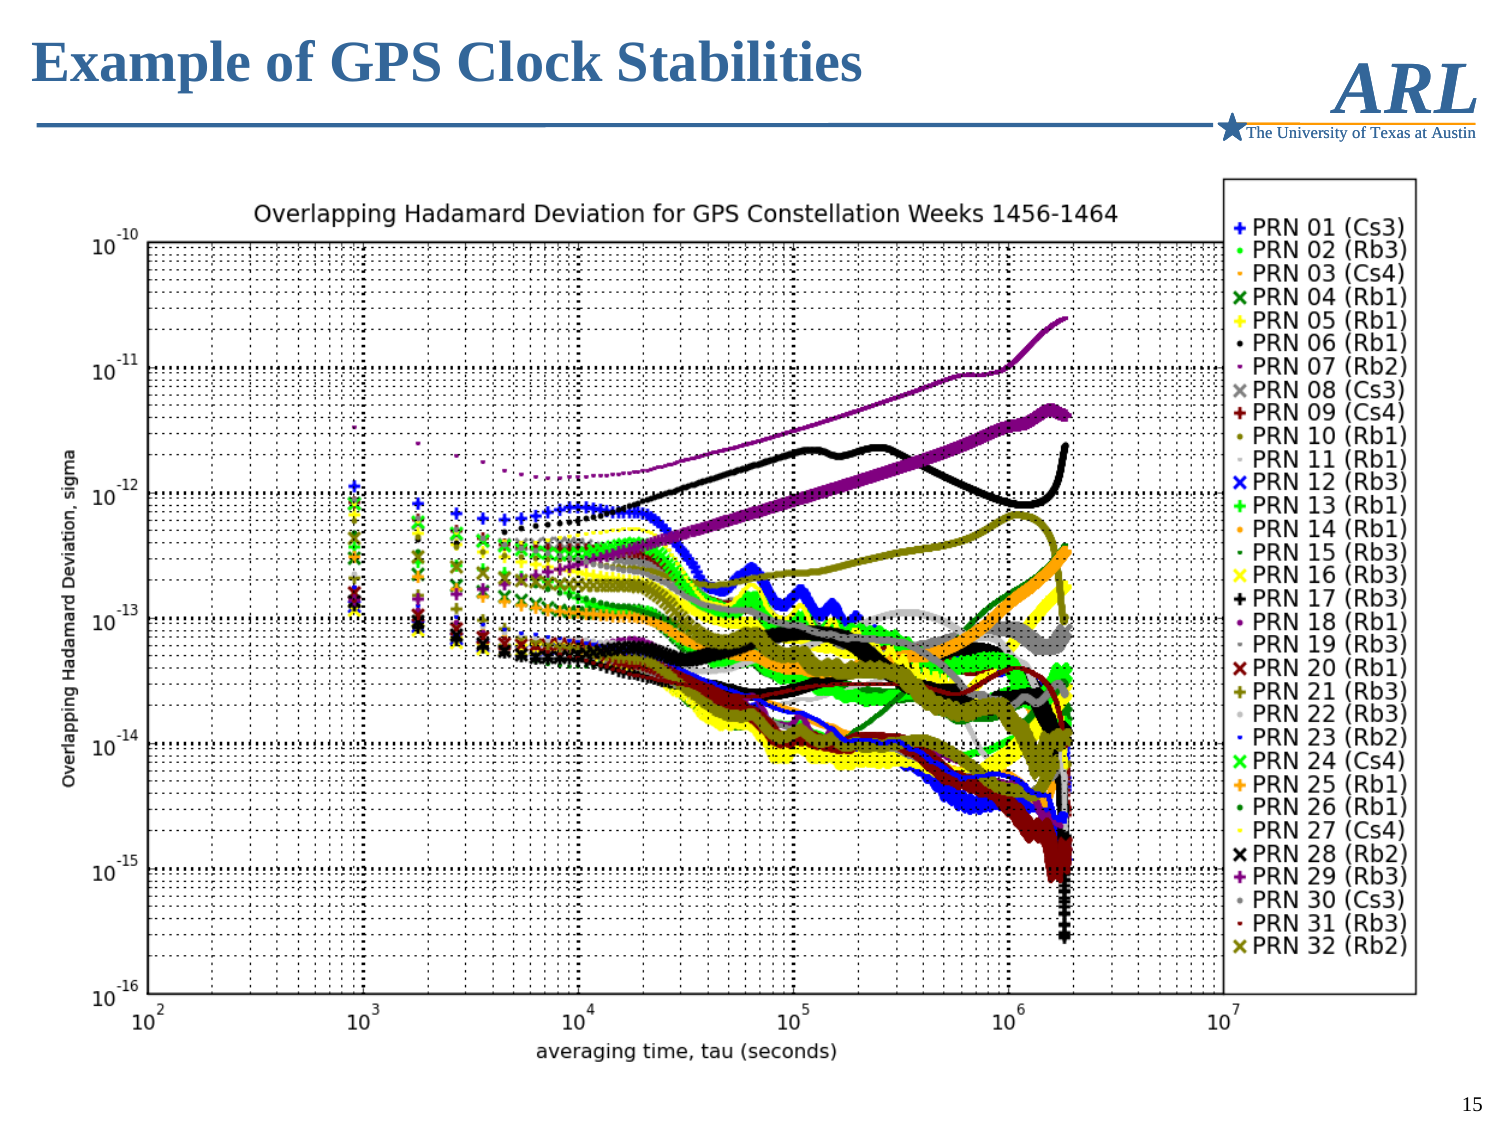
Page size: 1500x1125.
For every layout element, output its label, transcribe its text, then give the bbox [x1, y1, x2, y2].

text_box [0, 149, 1500, 1088]
title Example of GPS Clock Stabilities [31, 15, 1298, 117]
